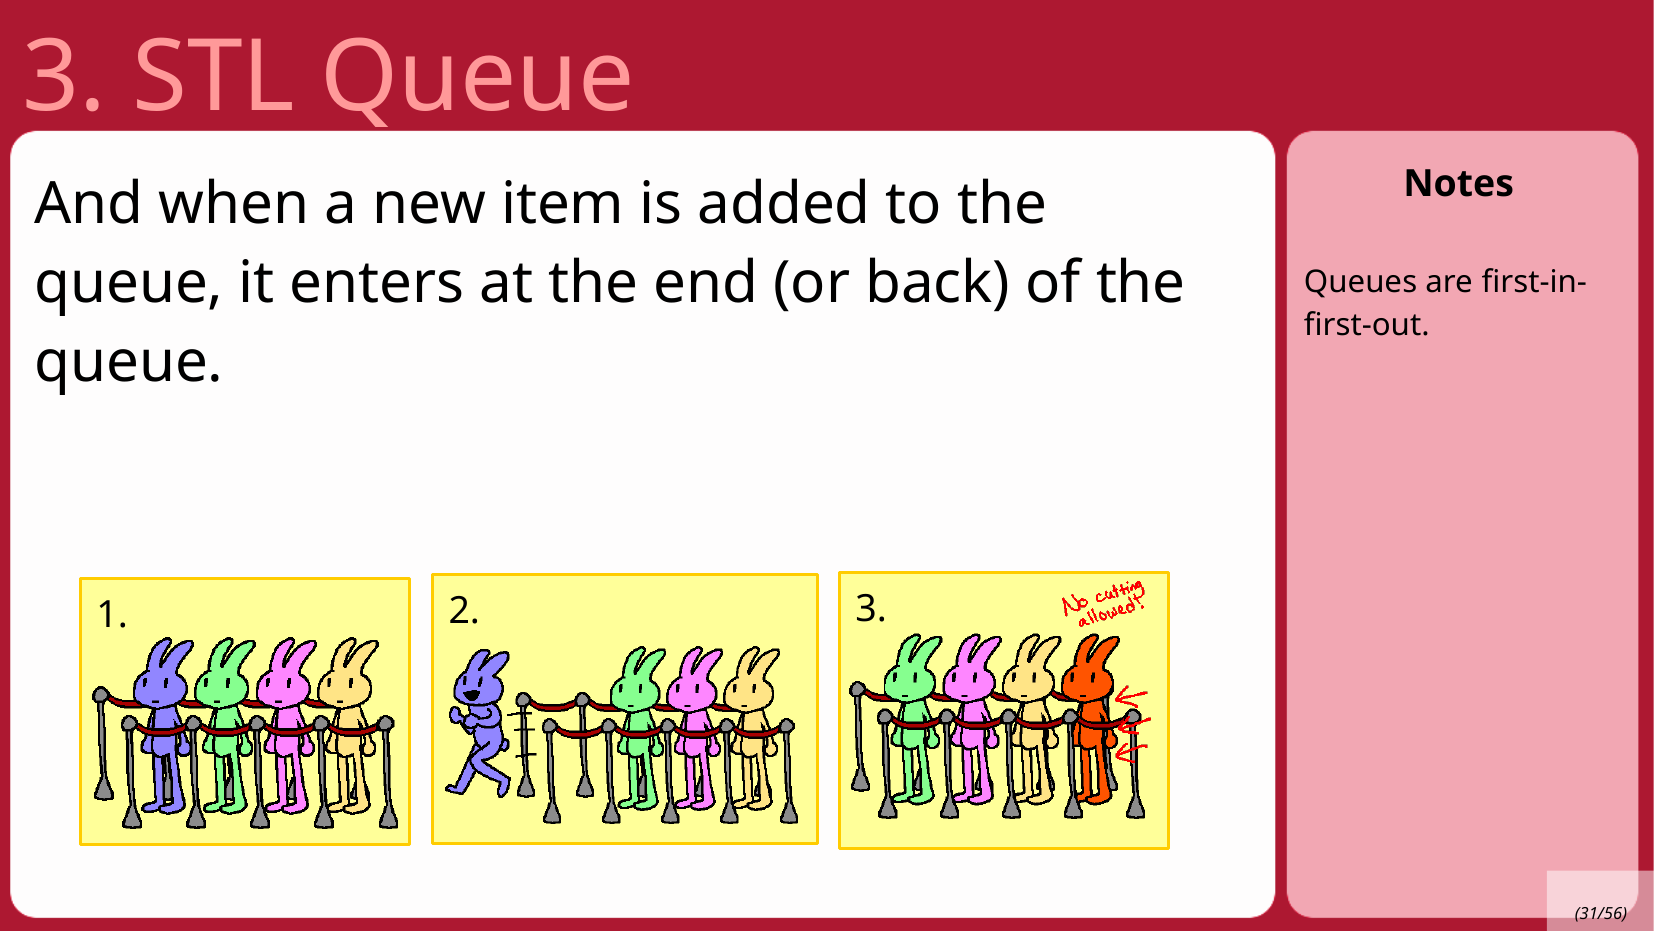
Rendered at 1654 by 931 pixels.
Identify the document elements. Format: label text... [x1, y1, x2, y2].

picture [0, 0, 1654, 931]
text_box 1. [80, 578, 410, 845]
text_box Notes Queues are first-in-first-out. [1289, 149, 1629, 319]
text_box And when a new item is added to the queue, it enters at the end (or back) of the queue. [34, 160, 1248, 373]
text_box 2. [432, 574, 818, 844]
title 3. STL Queue [22, 7, 1511, 136]
text_box 3. [839, 572, 1169, 849]
text_box (<number>/56) [1546, 877, 1654, 931]
